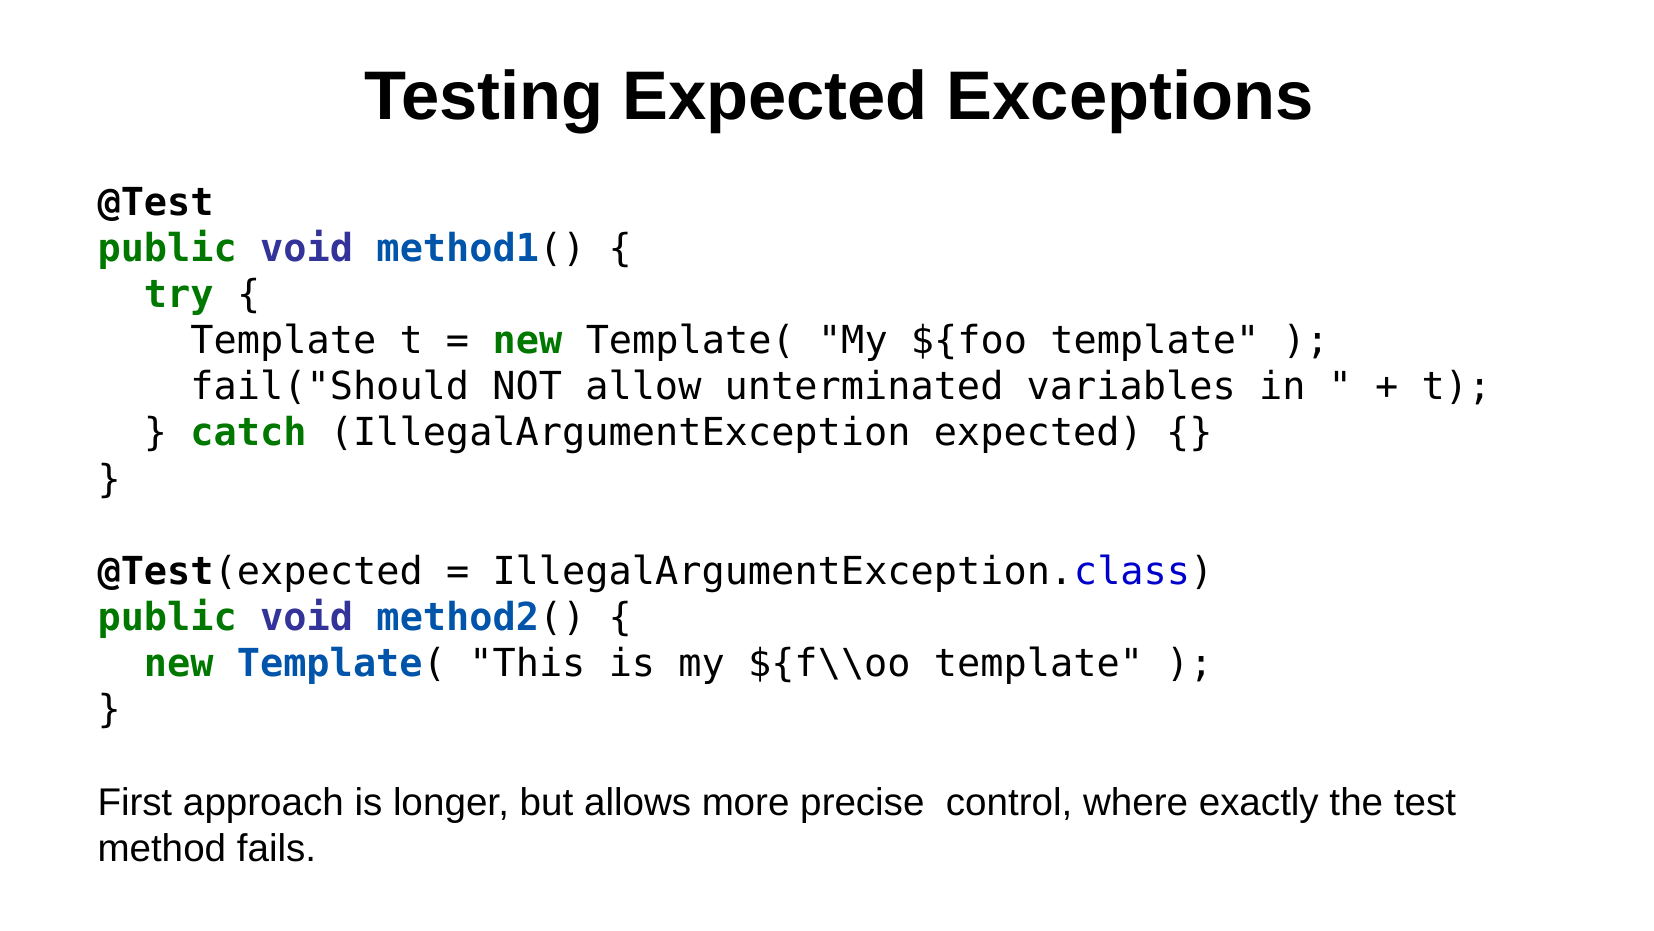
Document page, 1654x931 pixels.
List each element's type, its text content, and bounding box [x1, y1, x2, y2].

title Testing Expected Exceptions [82, 37, 1571, 147]
list @Test public void method1() { try { Template t = new Template( "My ${foo template" ); fail("Should NOT allow unterminated variables in " + t); } catch (IllegalArgumentException expected) {} } @Test(expected = IllegalArgumentException.class) public void method2() { new Template( "This is my ${f\\oo template" ); } First approach is longer, but allows more precise control, where exactly the test method fails. [82, 168, 1538, 889]
